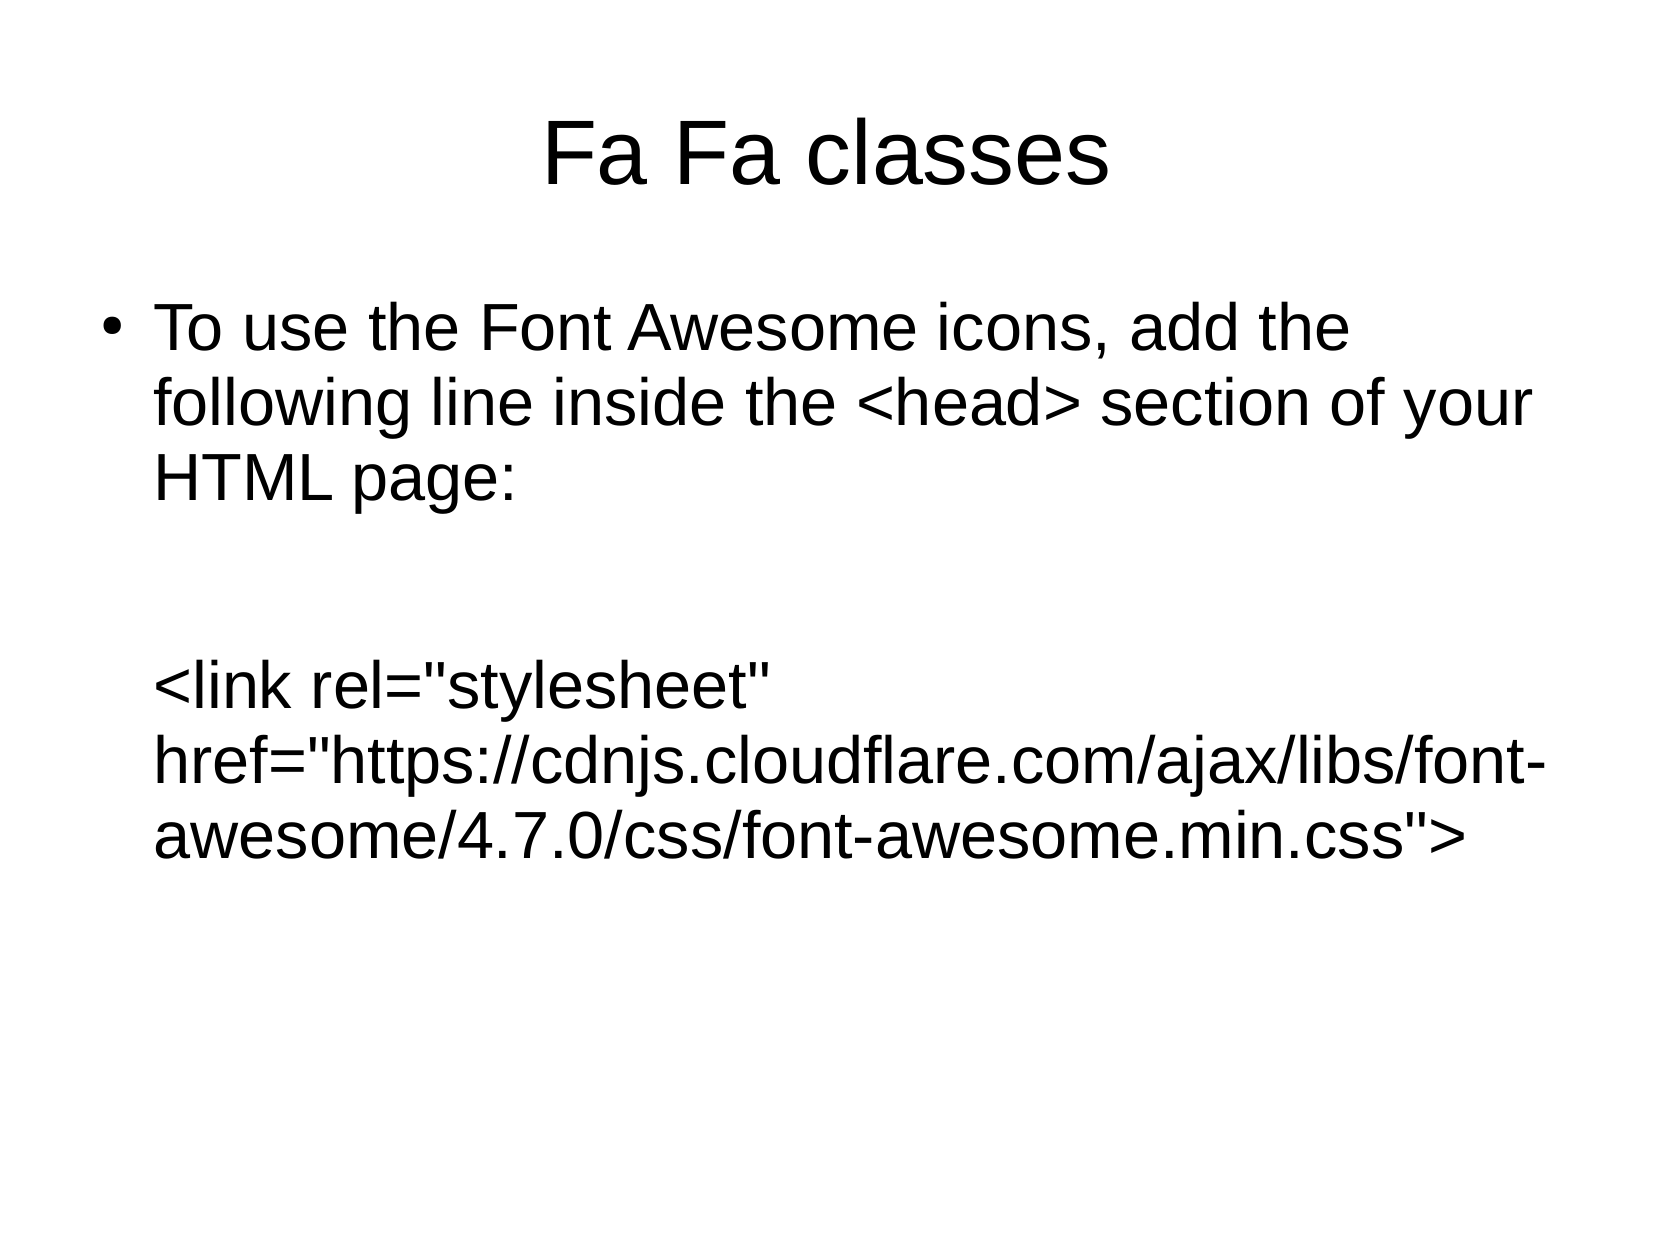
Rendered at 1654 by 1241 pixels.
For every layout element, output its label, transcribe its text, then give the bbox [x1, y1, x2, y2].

list To use the Font Awesome icons, add the following line inside the <head> section of your HTML page: <link rel="stylesheet" href="https://cdnjs.cloudflare.com/ajax/libs/font-awesome/4.7.0/css/font-awesome.min.css"> [82, 290, 1571, 1010]
title Fa Fa classes [82, 49, 1571, 257]
